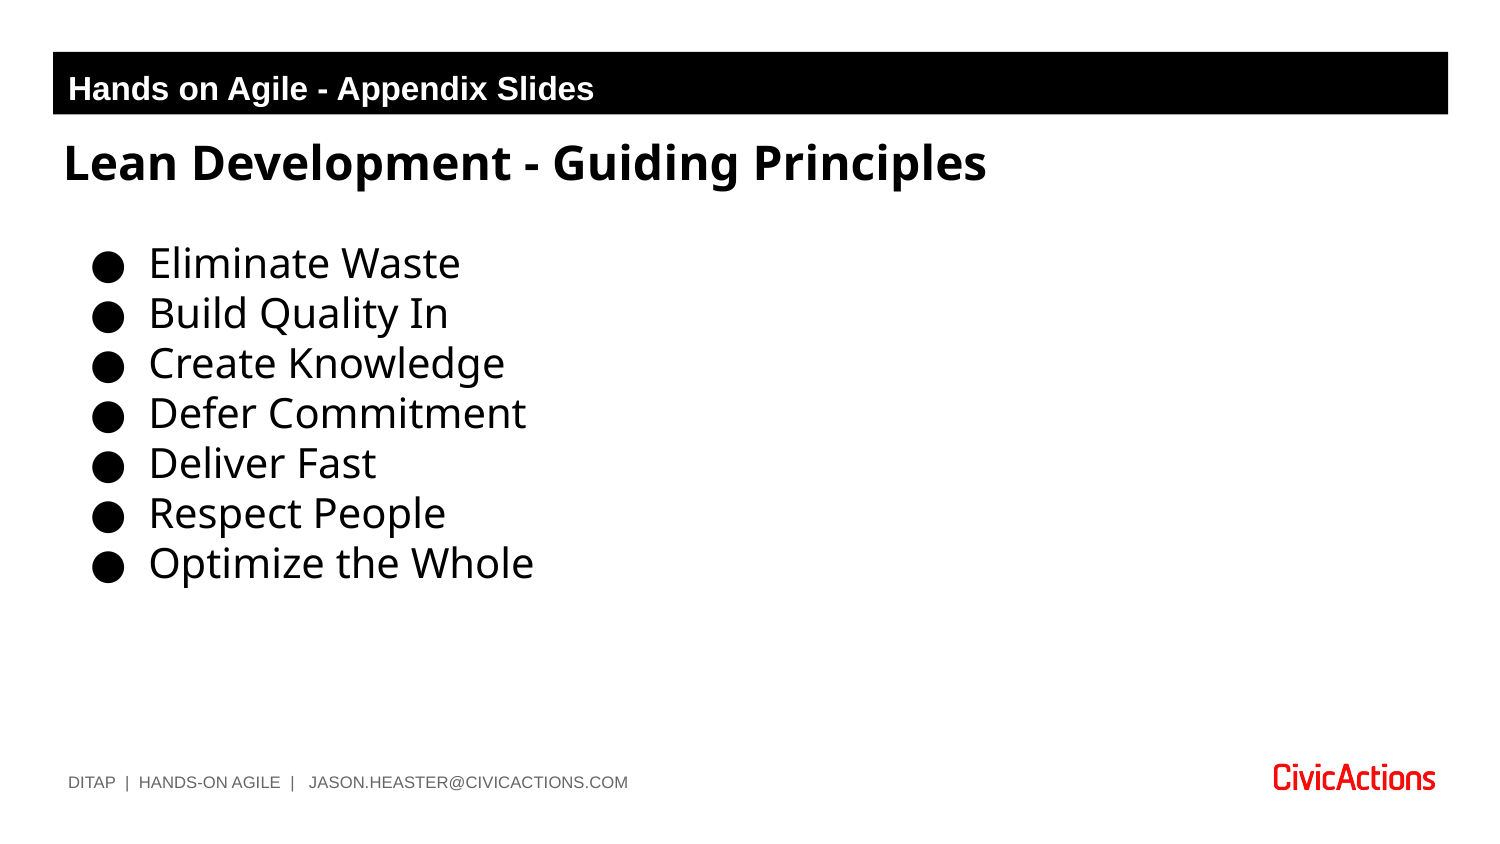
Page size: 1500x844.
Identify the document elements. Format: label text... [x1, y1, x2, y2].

list Lean Development - Guiding Principles [53, 123, 1449, 194]
title Hands on Agile - Appendix Slides [53, 51, 1449, 115]
picture [1271, 758, 1438, 795]
list Eliminate Waste Build Quality In Create Knowledge Defer Commitment Deliver Fast Respect People Optimize the Whole [63, 227, 1182, 802]
